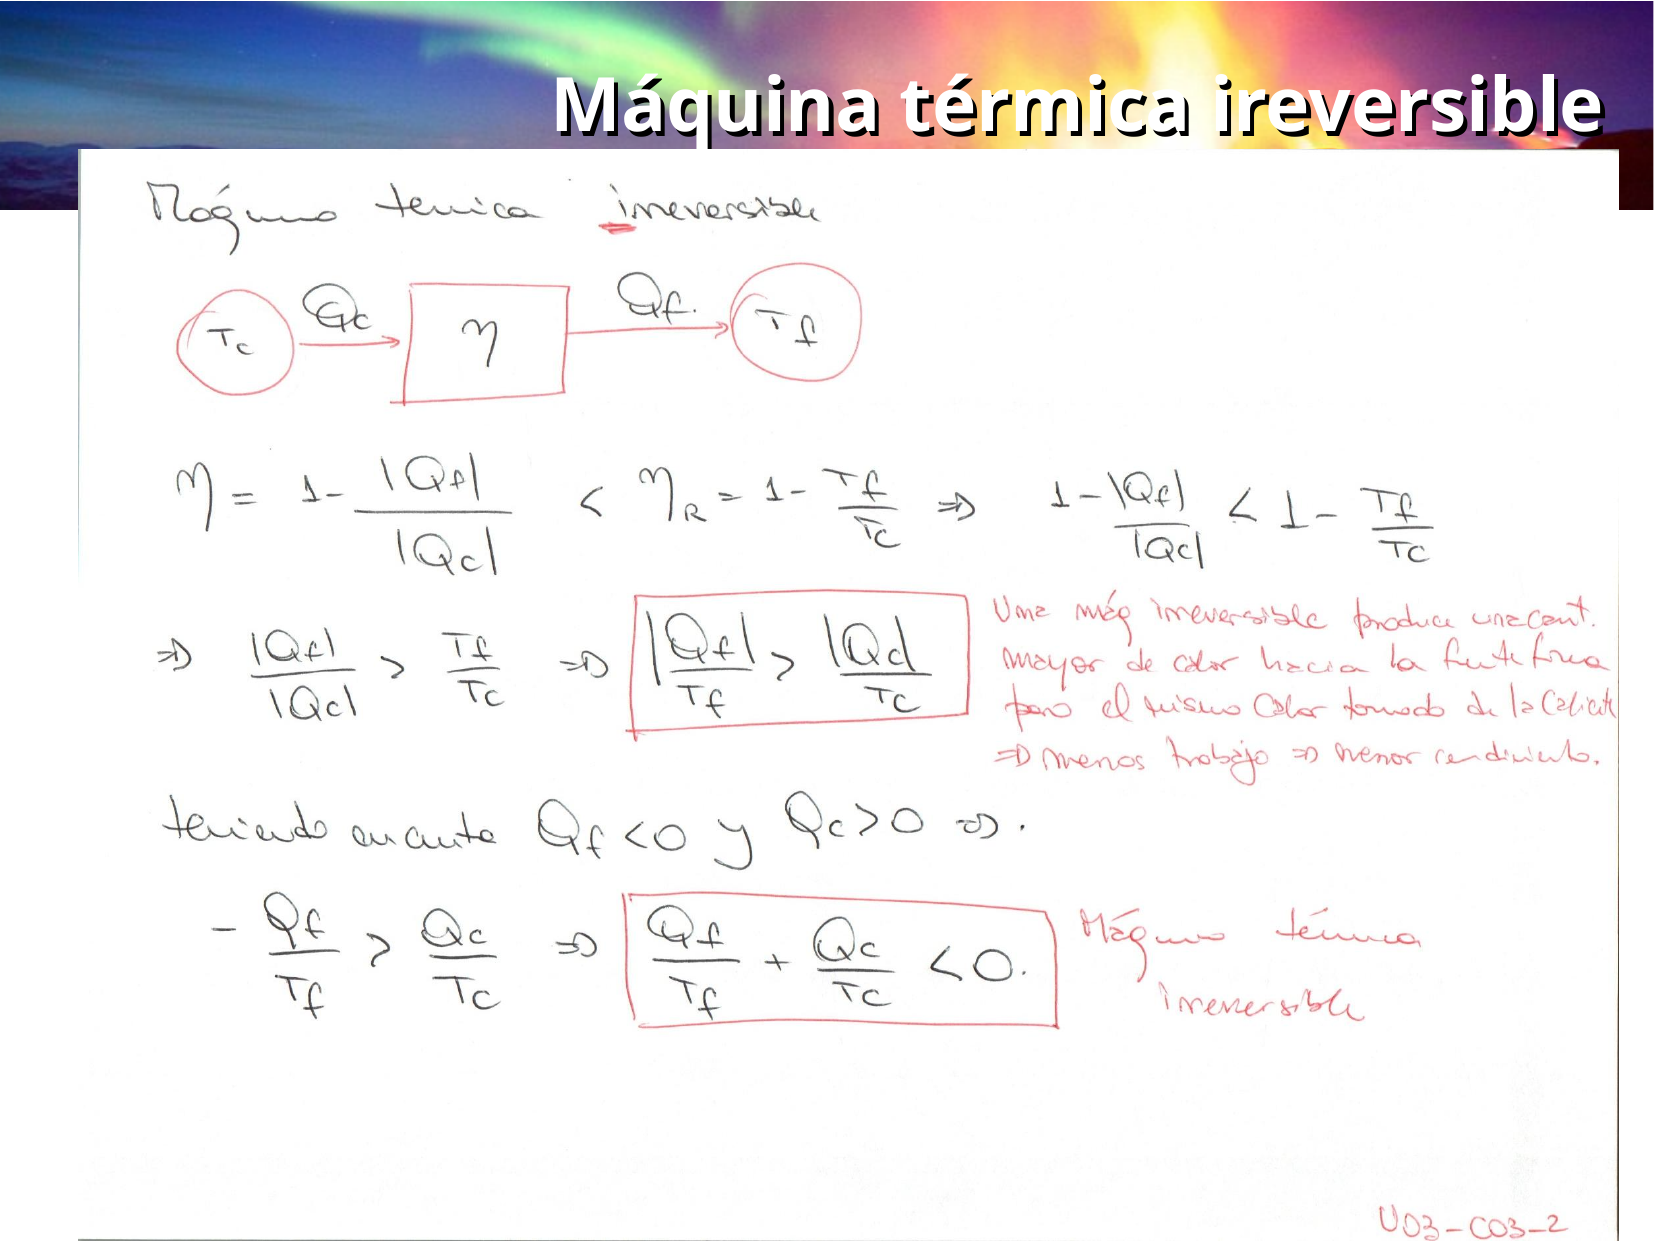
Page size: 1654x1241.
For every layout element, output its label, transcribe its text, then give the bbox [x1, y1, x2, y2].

title Máquina térmica ireversible [45, 15, 1606, 191]
picture [0, 1, 1654, 1241]
